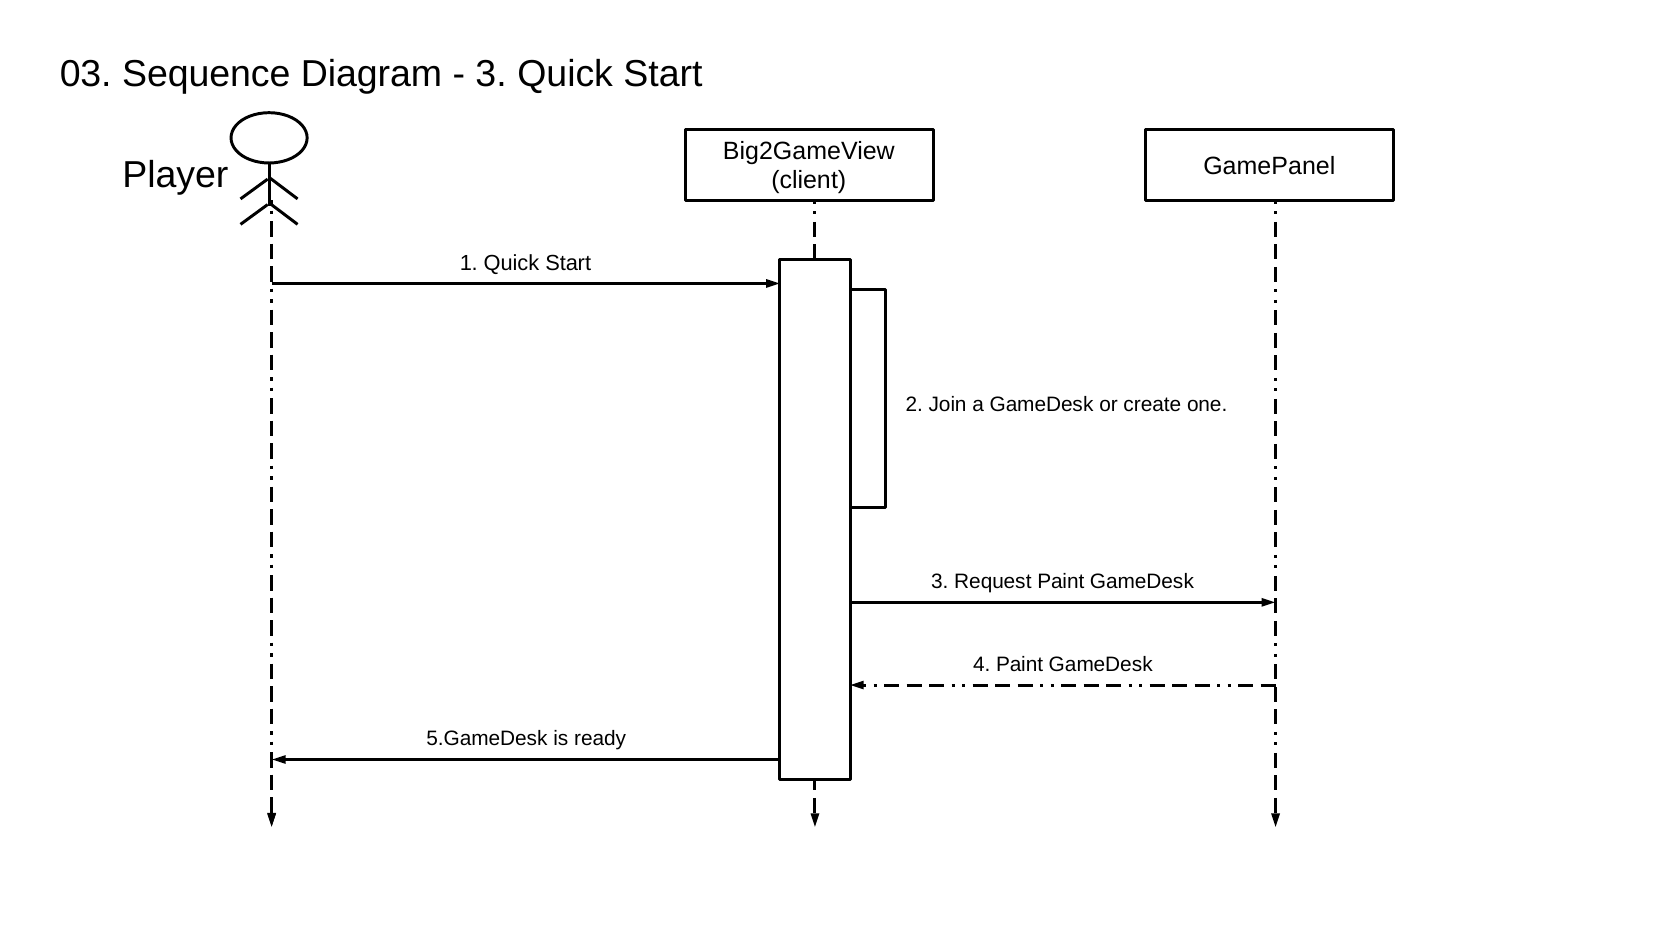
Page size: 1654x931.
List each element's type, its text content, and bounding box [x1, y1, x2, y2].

text_box GamePanel [1145, 129, 1394, 201]
text_box Big2GameView (client) [685, 129, 934, 201]
text_box [779, 259, 886, 780]
text_box Player [106, 144, 245, 205]
text_box 2. Join a GameDesk or create one. [889, 384, 1244, 426]
text_box 03. Sequence Diagram - 3. Quick Start [45, 45, 718, 102]
